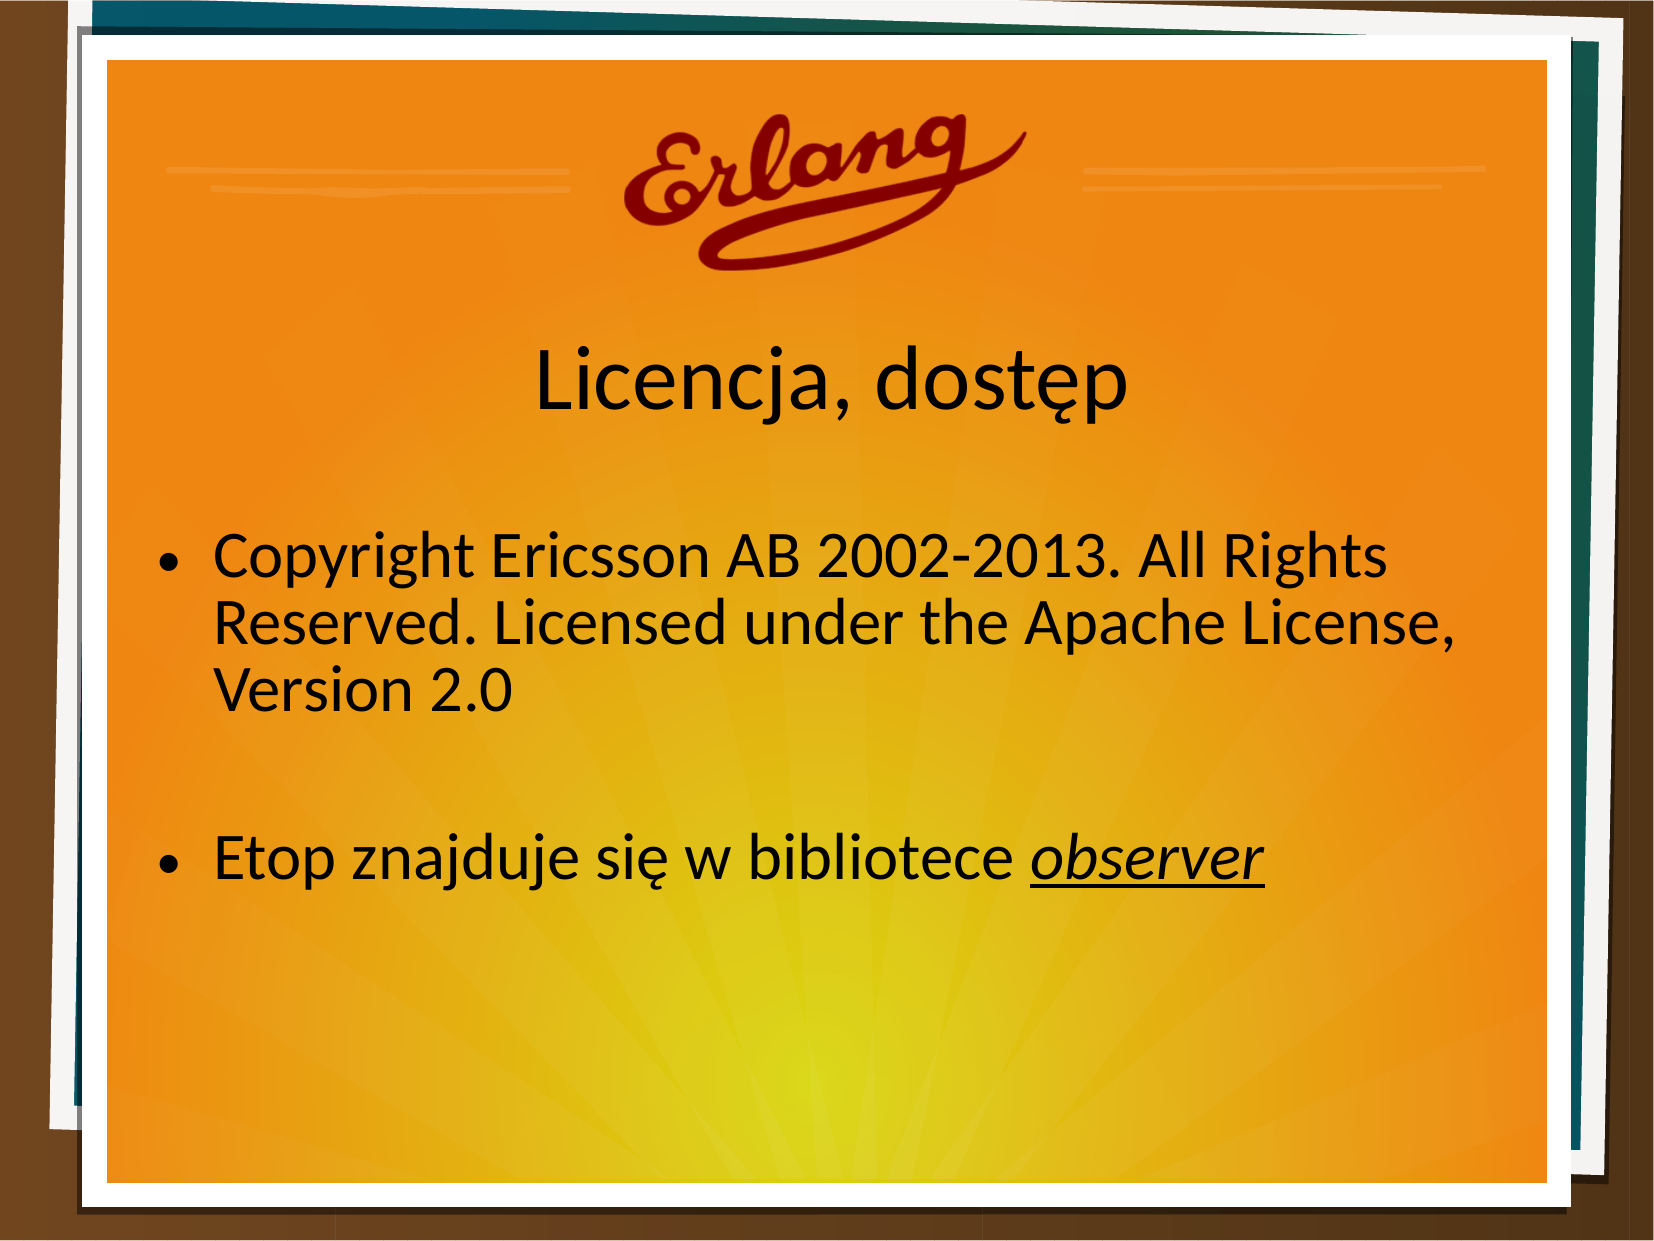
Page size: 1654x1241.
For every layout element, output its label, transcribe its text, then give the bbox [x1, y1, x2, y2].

text_box Licencja, dostęp [519, 330, 1146, 443]
text_box Copyright Ericsson AB 2002-2013. All Rights Reserved. Licensed under the Apache License, Version 2.0 Etop znajduje się w bibliotece observer [142, 520, 1544, 970]
picture [623, 113, 1028, 272]
